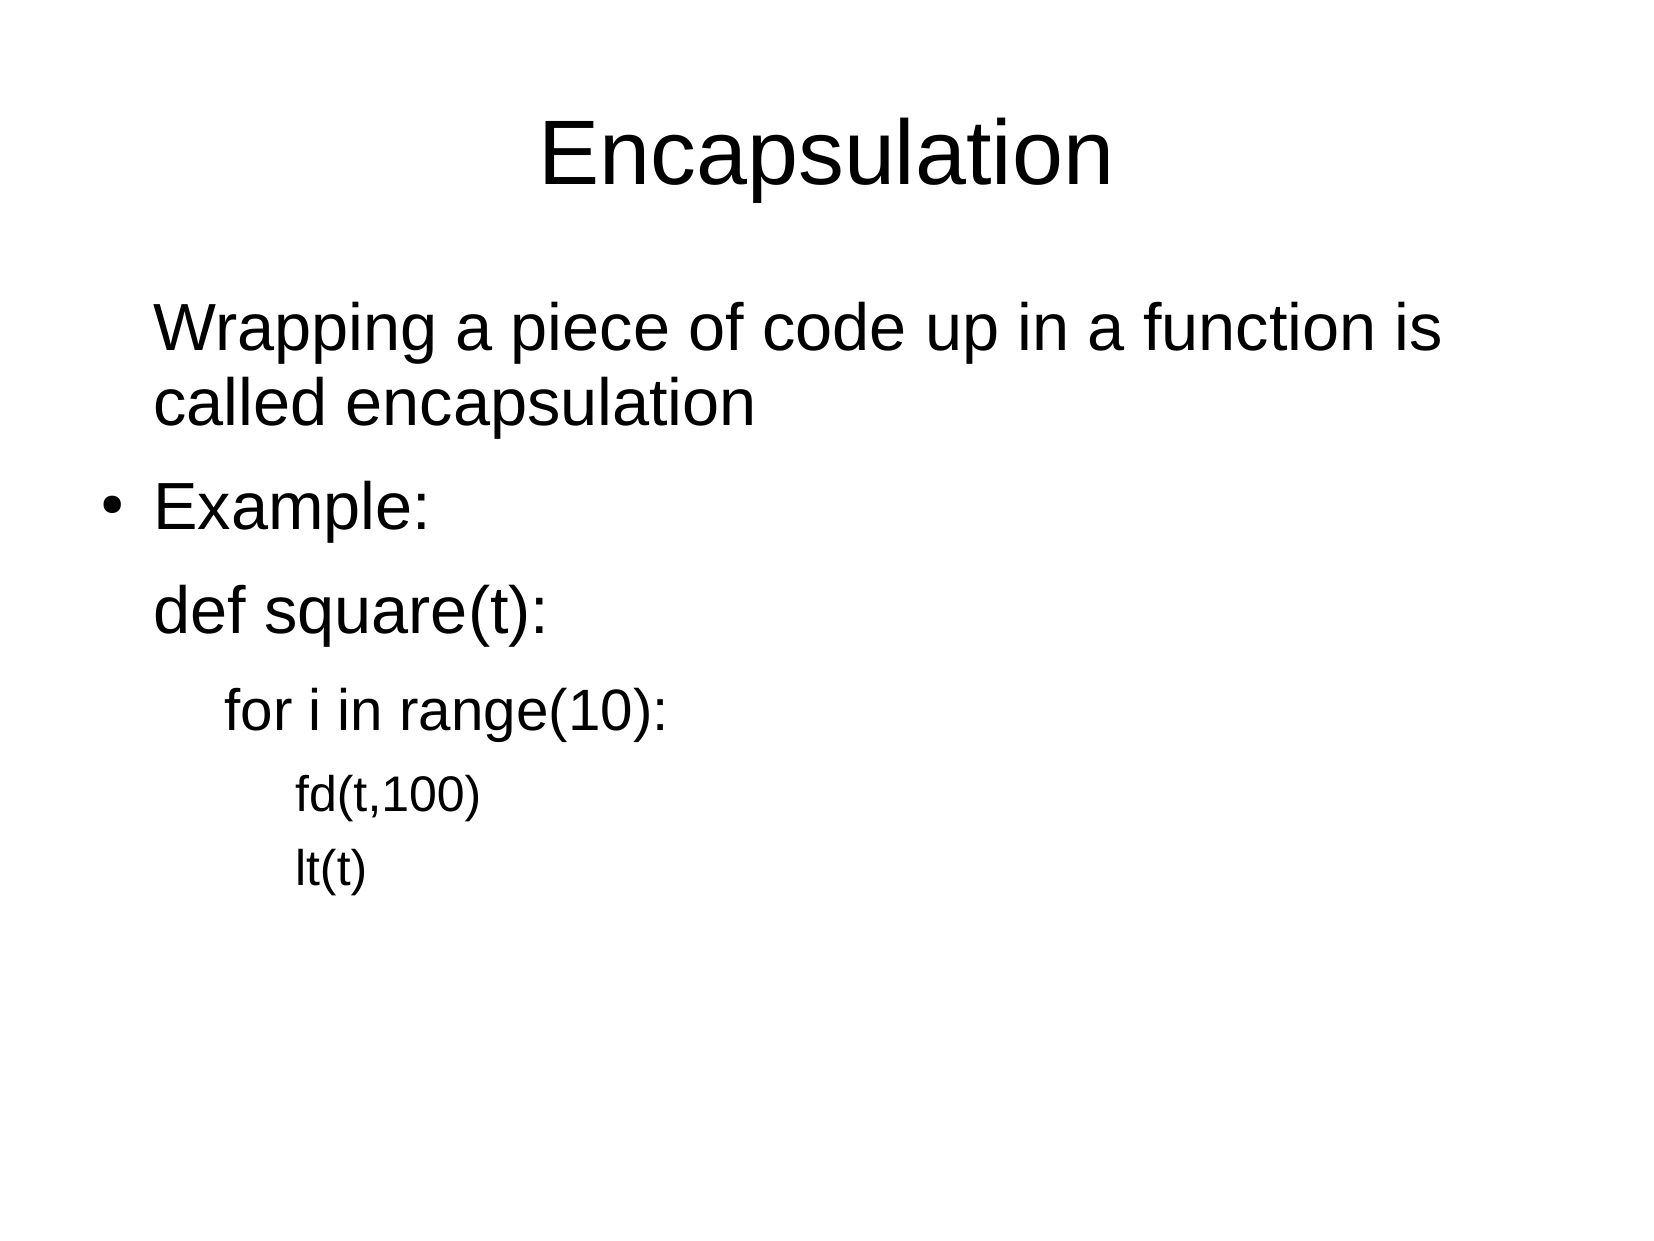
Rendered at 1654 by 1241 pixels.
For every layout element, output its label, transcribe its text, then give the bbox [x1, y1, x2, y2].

title Encapsulation [82, 49, 1571, 257]
list Wrapping a piece of code up in a function is called encapsulation Example: def square(t): for i in range(10): fd(t,100) lt(t) [82, 290, 1571, 1010]
